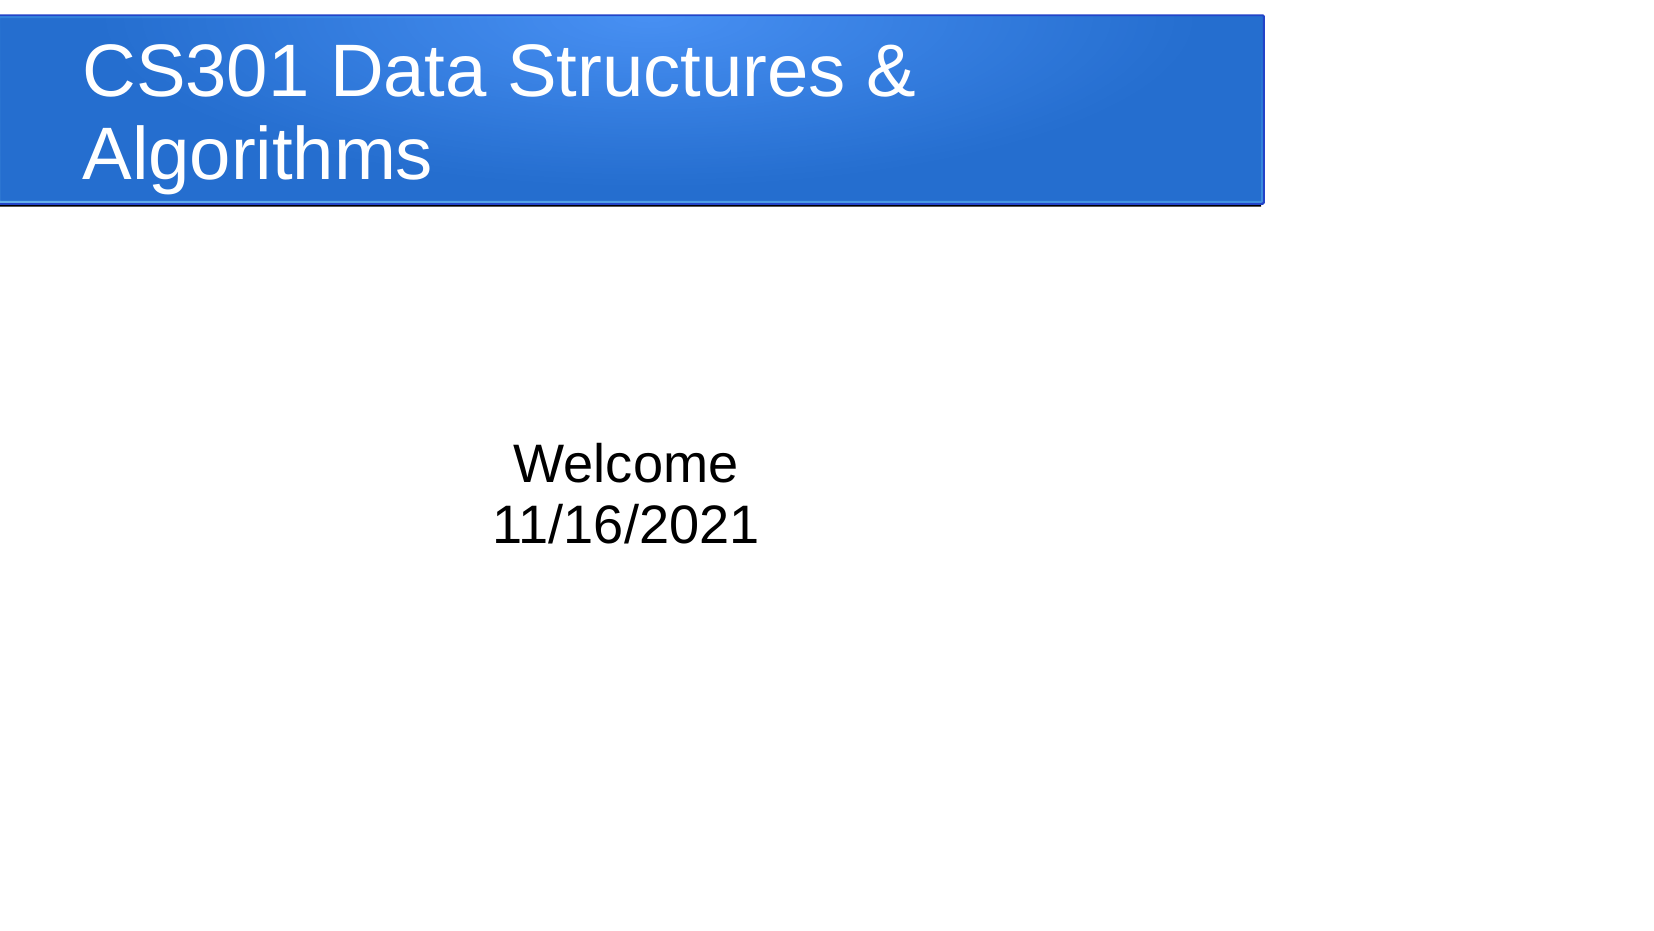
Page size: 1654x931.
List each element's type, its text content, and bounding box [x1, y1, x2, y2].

subtitle Welcome 11/16/2021 [82, 224, 1171, 764]
title CS301 Data Structures & Algorithms [82, 29, 1235, 196]
